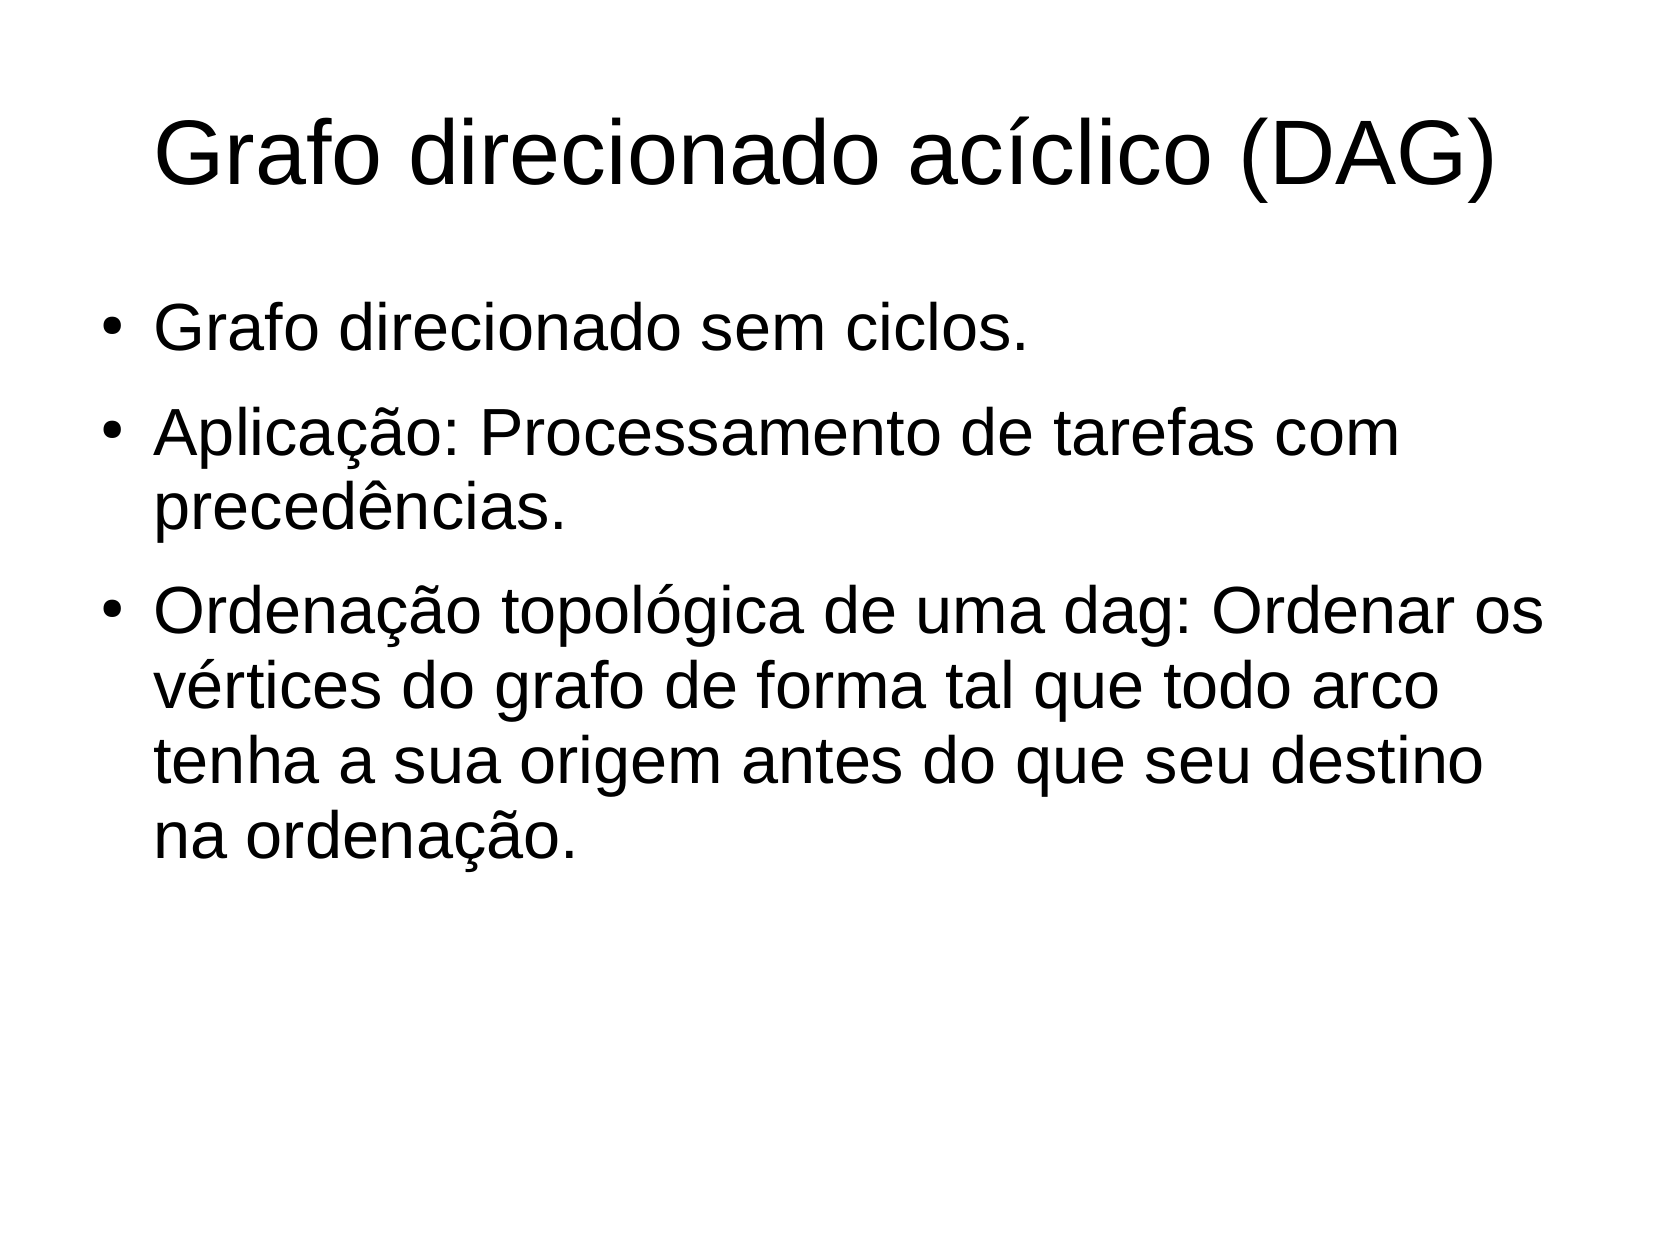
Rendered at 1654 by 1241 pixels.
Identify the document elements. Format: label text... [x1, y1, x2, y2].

title Grafo direcionado acíclico (DAG) [82, 49, 1571, 257]
list Grafo direcionado sem ciclos. Aplicação: Processamento de tarefas com precedências. Ordenação topológica de uma dag: Ordenar os vértices do grafo de forma tal que todo arco tenha a sua origem antes do que seu destino na ordenação. [82, 290, 1571, 1109]
